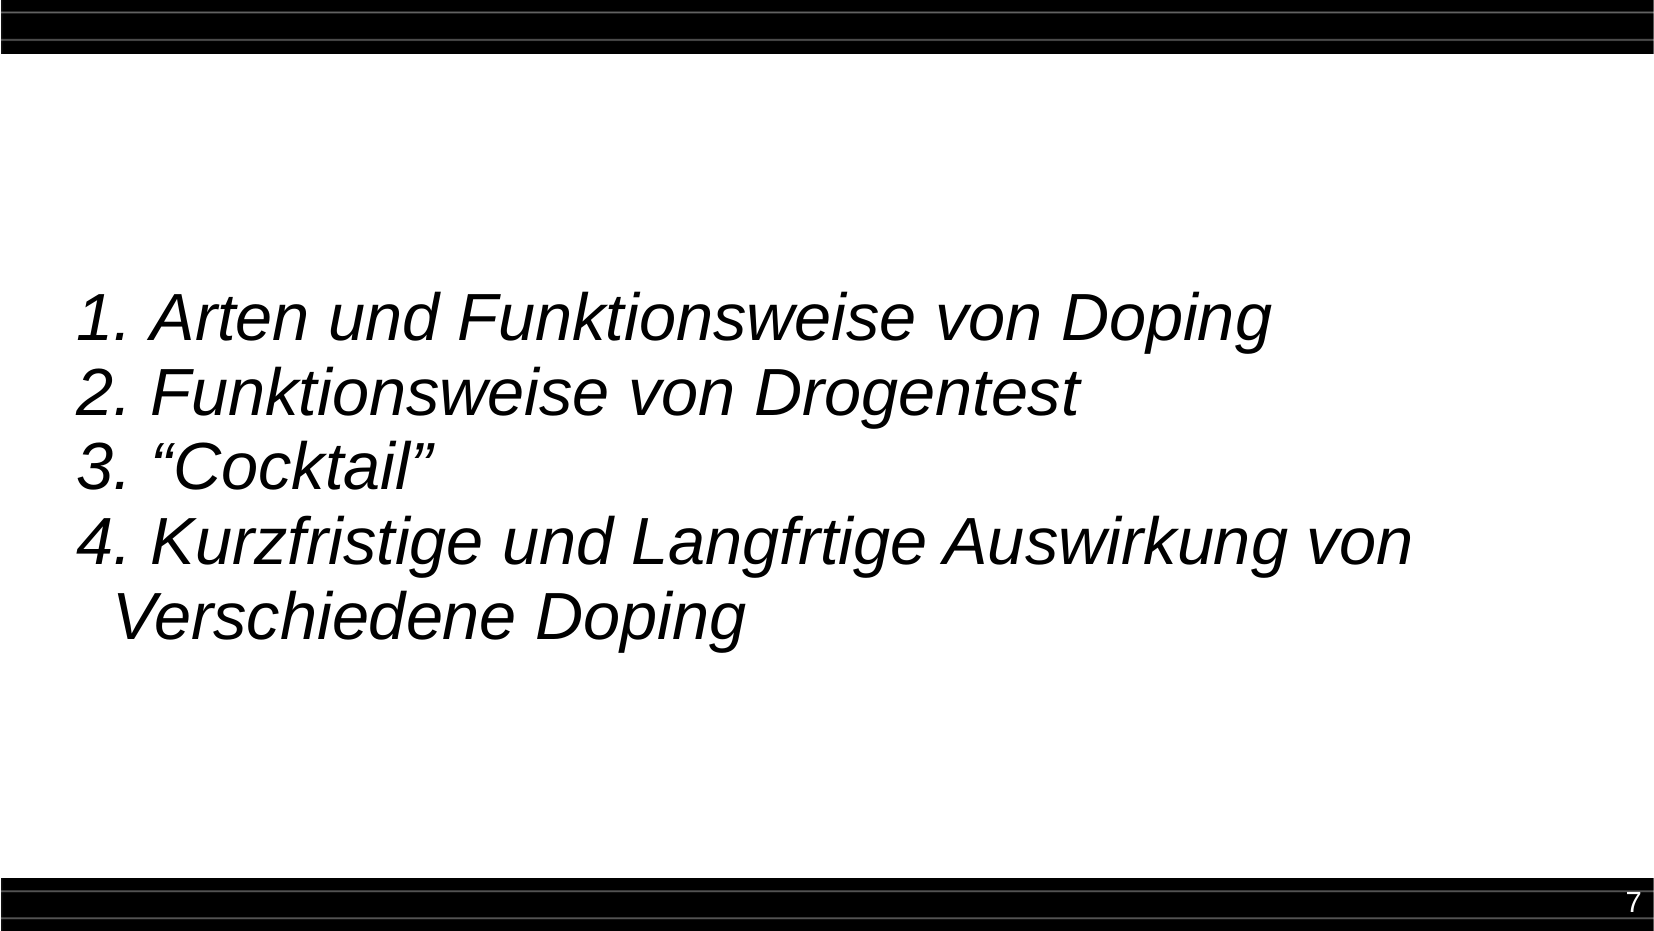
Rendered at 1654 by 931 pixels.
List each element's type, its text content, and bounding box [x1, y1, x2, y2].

picture [1, 0, 1654, 54]
picture [1, 878, 1654, 931]
subtitle Arten und Funktionsweise von Doping Funktionsweise von Drogentest “Cocktail” Kurzfristige und Langfrtige Auswirkung von Verschiedene Doping [76, 106, 1565, 827]
